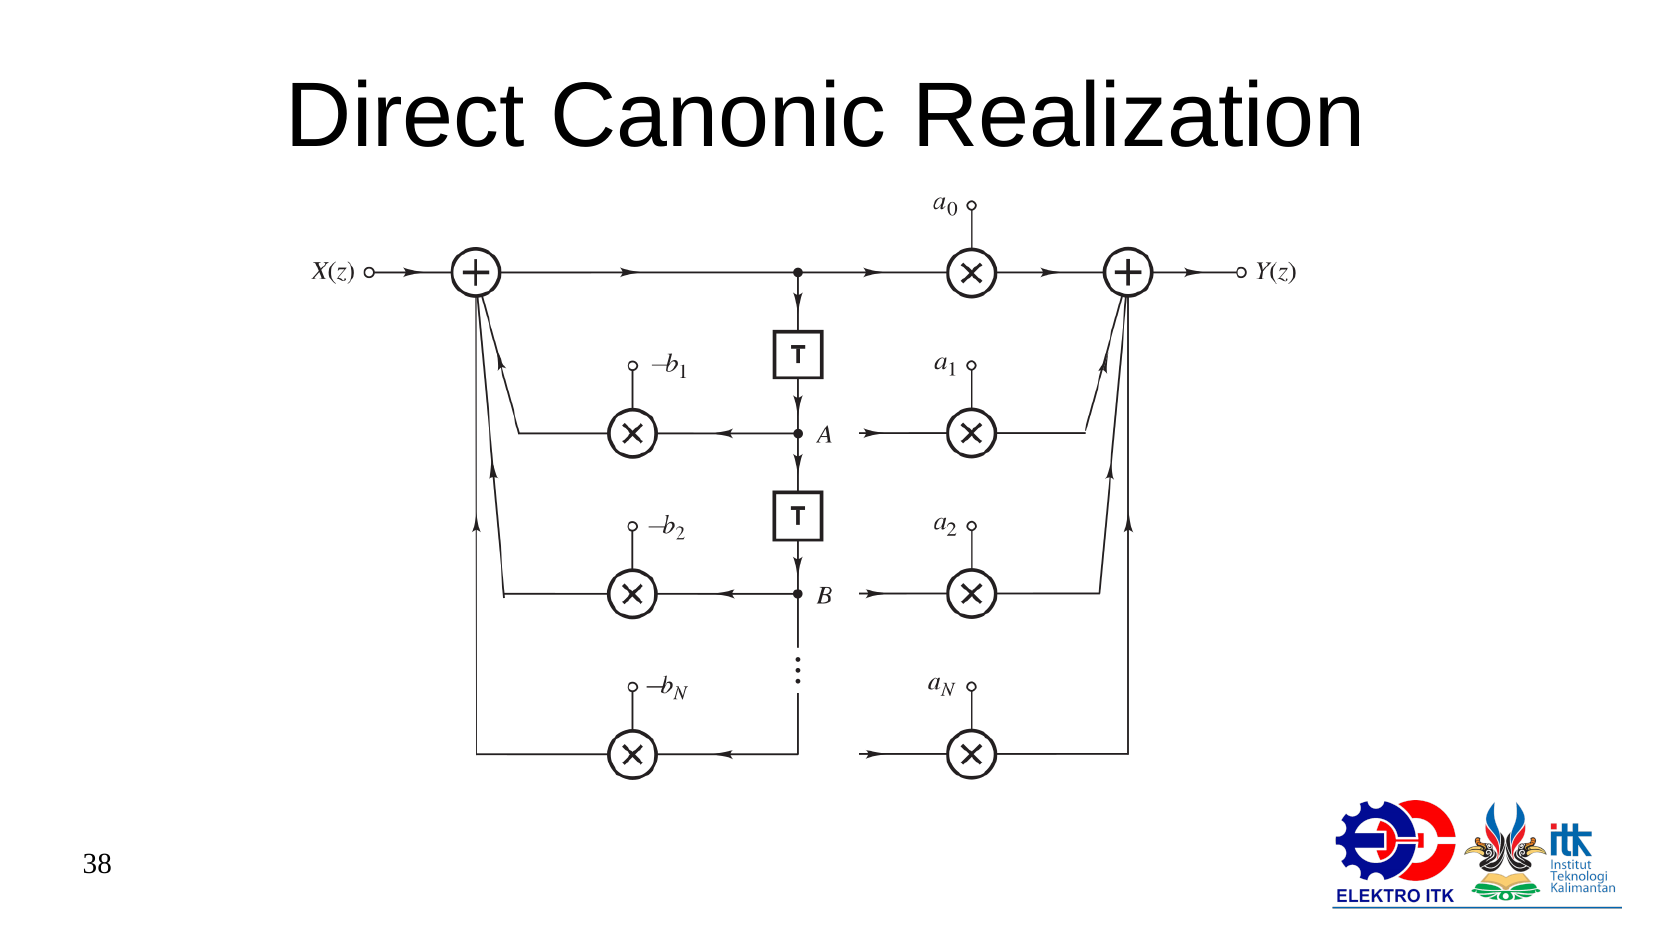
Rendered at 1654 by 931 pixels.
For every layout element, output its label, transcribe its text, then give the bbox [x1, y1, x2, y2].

title Direct Canonic Realization [82, 37, 1571, 193]
picture [1332, 800, 1622, 918]
picture [300, 192, 1313, 826]
